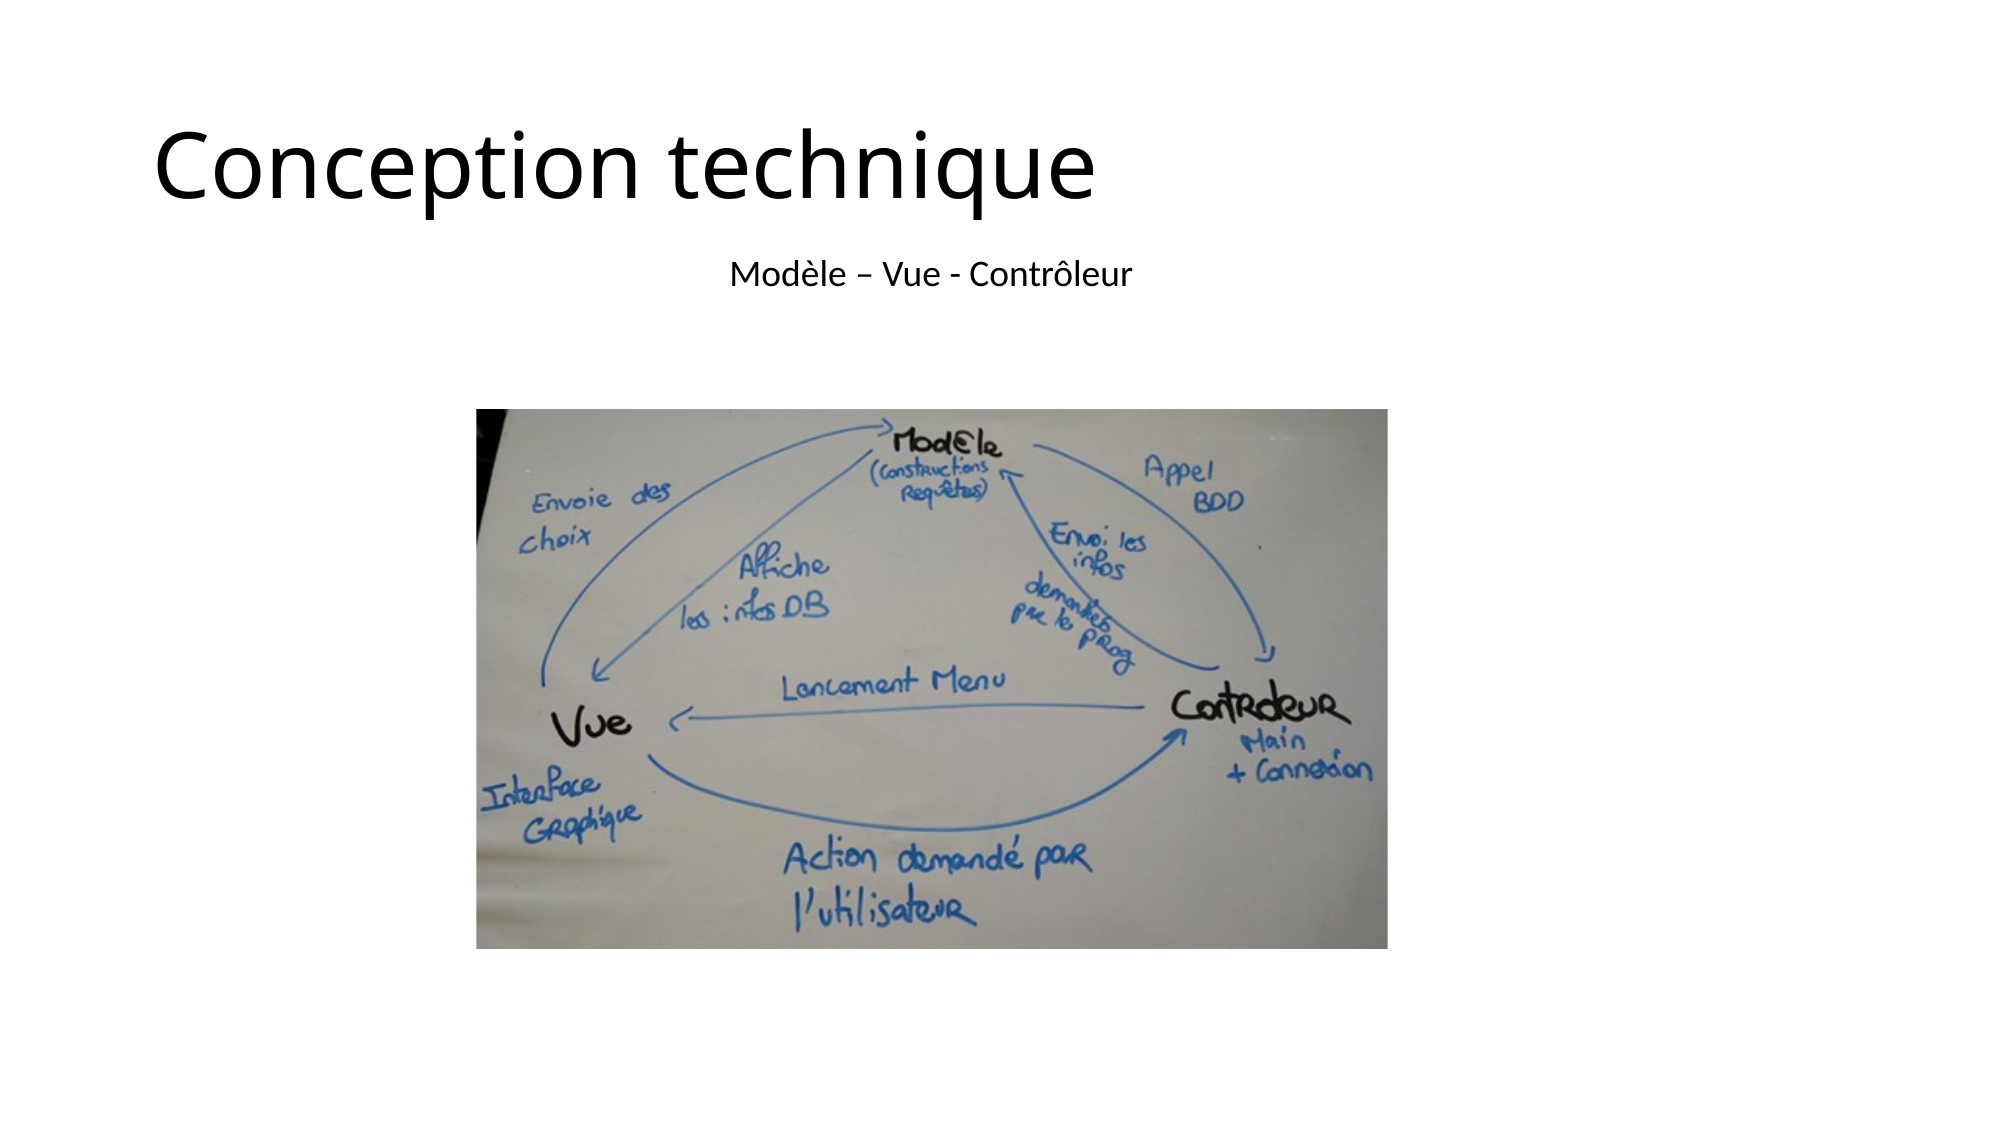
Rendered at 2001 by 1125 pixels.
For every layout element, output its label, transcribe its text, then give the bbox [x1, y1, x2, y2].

text_box Modèle – Vue - Contrôleur [714, 241, 2000, 303]
title Conception technique [137, 59, 1863, 278]
picture [476, 409, 1388, 949]
